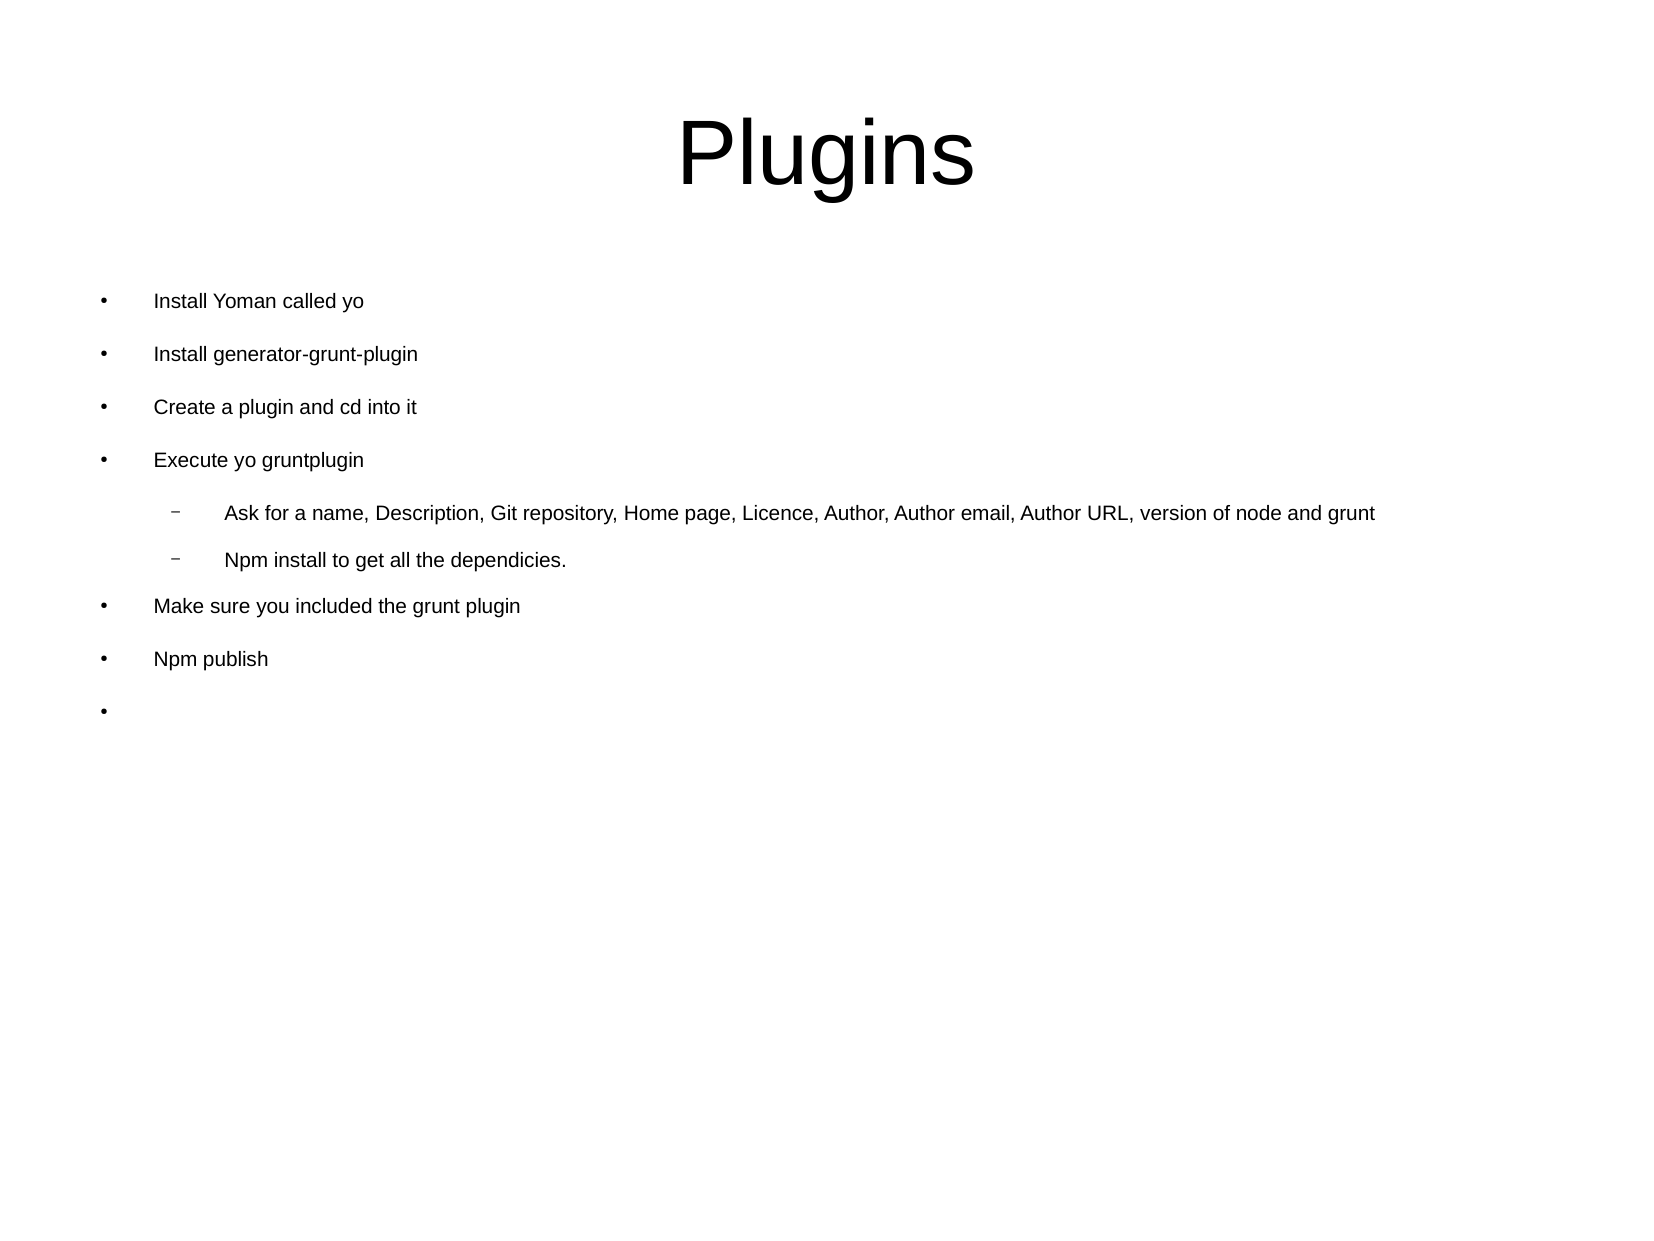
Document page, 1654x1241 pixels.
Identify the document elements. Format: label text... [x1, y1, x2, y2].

title Plugins [82, 49, 1571, 257]
list Install Yoman called yo Install generator-grunt-plugin Create a plugin and cd into it Execute yo gruntplugin Ask for a name, Description, Git repository, Home page, Licence, Author, Author email, Author URL, version of node and grunt Npm install to get all the dependicies. Make sure you included the grunt plugin Npm publish [82, 290, 1571, 1010]
